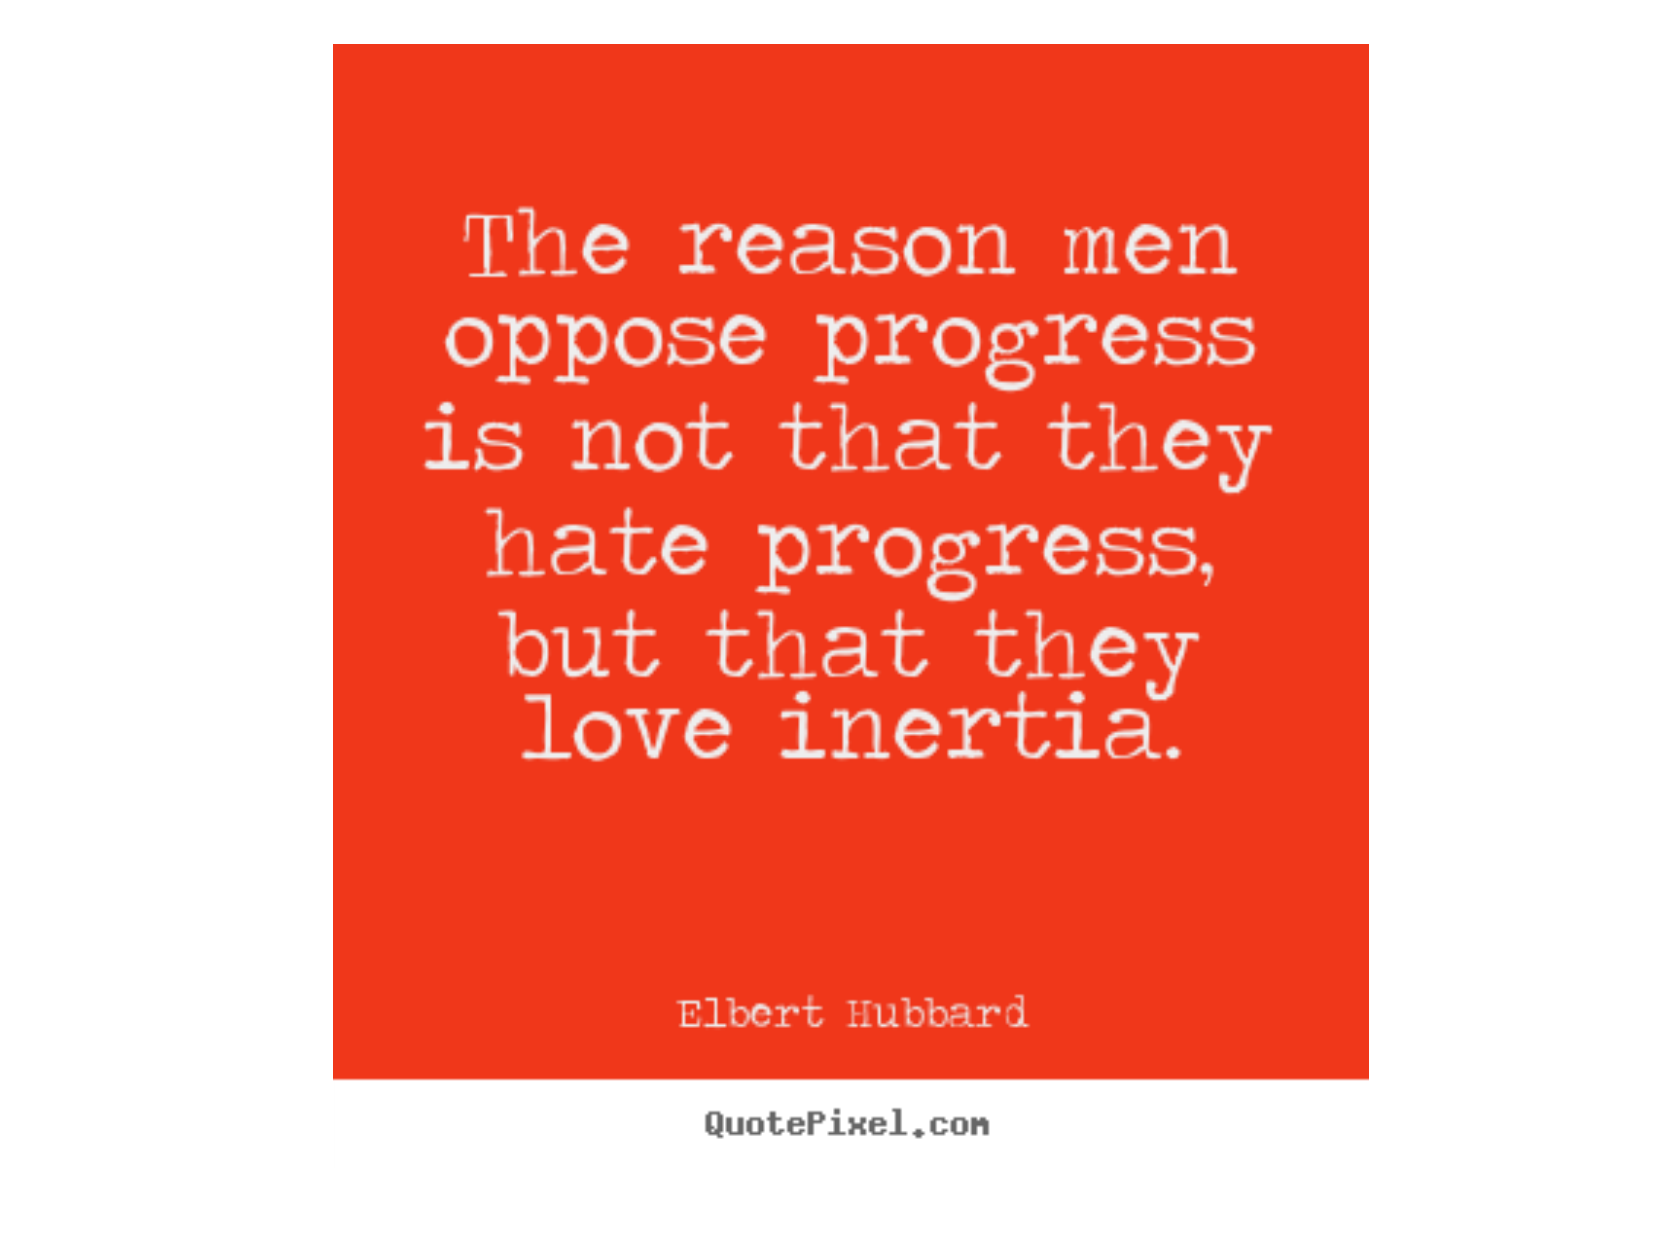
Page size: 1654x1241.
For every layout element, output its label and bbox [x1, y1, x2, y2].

picture [333, 44, 1369, 1168]
